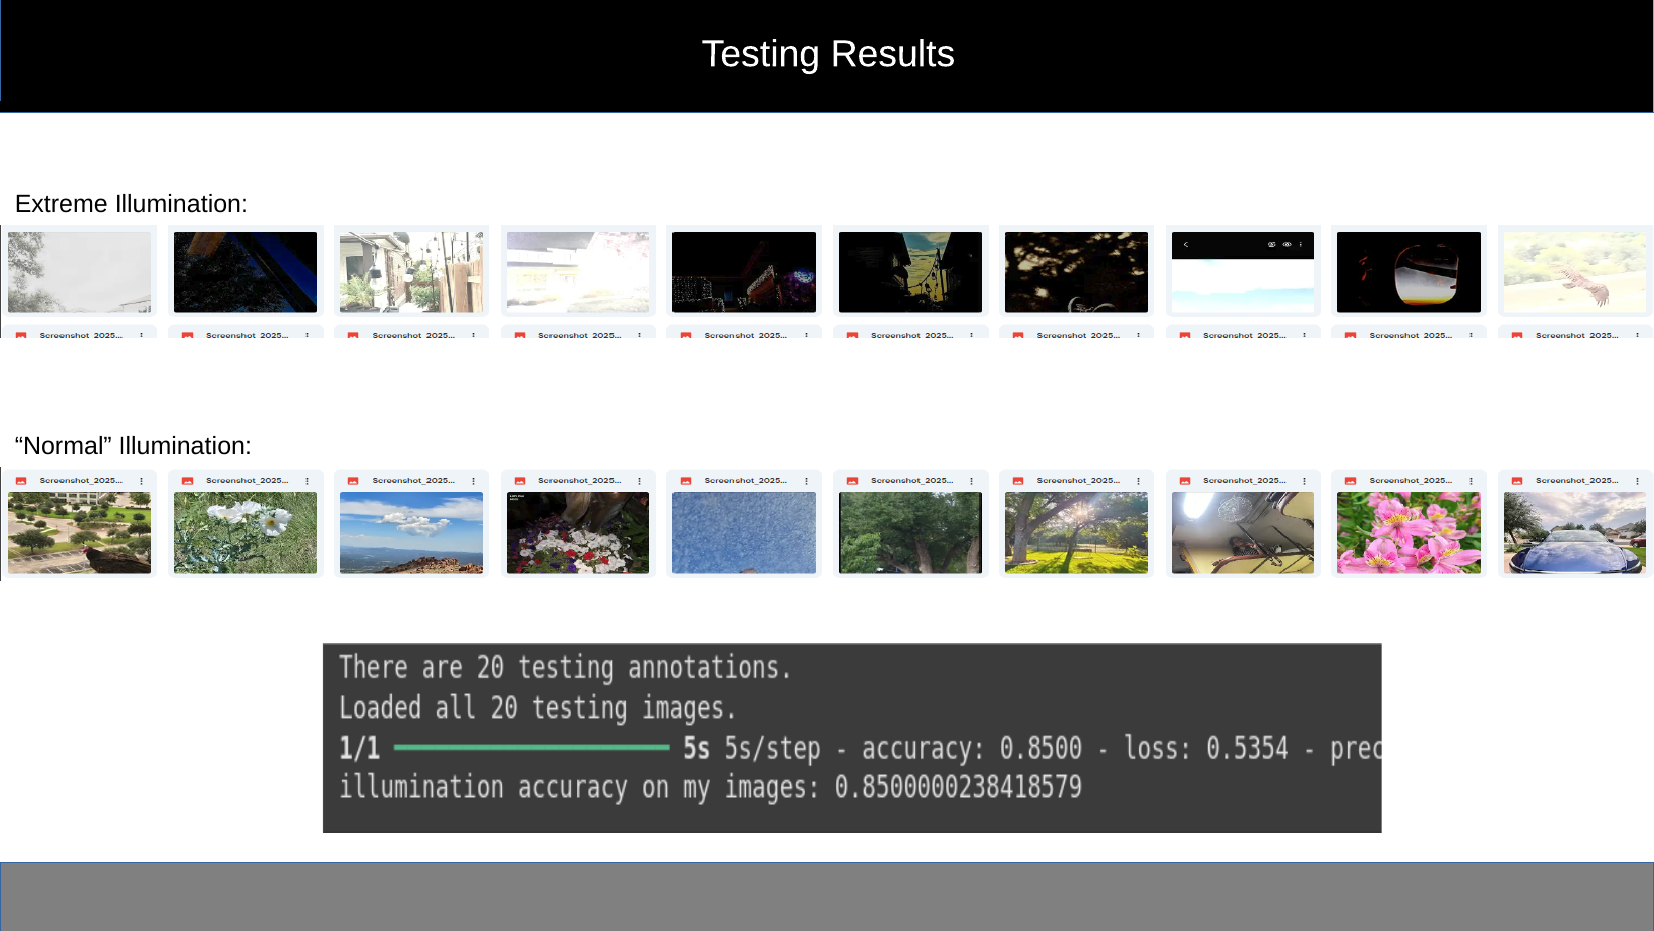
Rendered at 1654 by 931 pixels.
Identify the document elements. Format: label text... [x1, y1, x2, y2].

text_box [0, 862, 1654, 931]
text_box Testing Results [0, 0, 1654, 113]
picture [0, 225, 1654, 338]
text_box Extreme Illumination: [0, 182, 263, 226]
text_box “Normal” Illumination: [0, 424, 267, 468]
picture [322, 643, 1382, 833]
picture [0, 467, 1654, 581]
